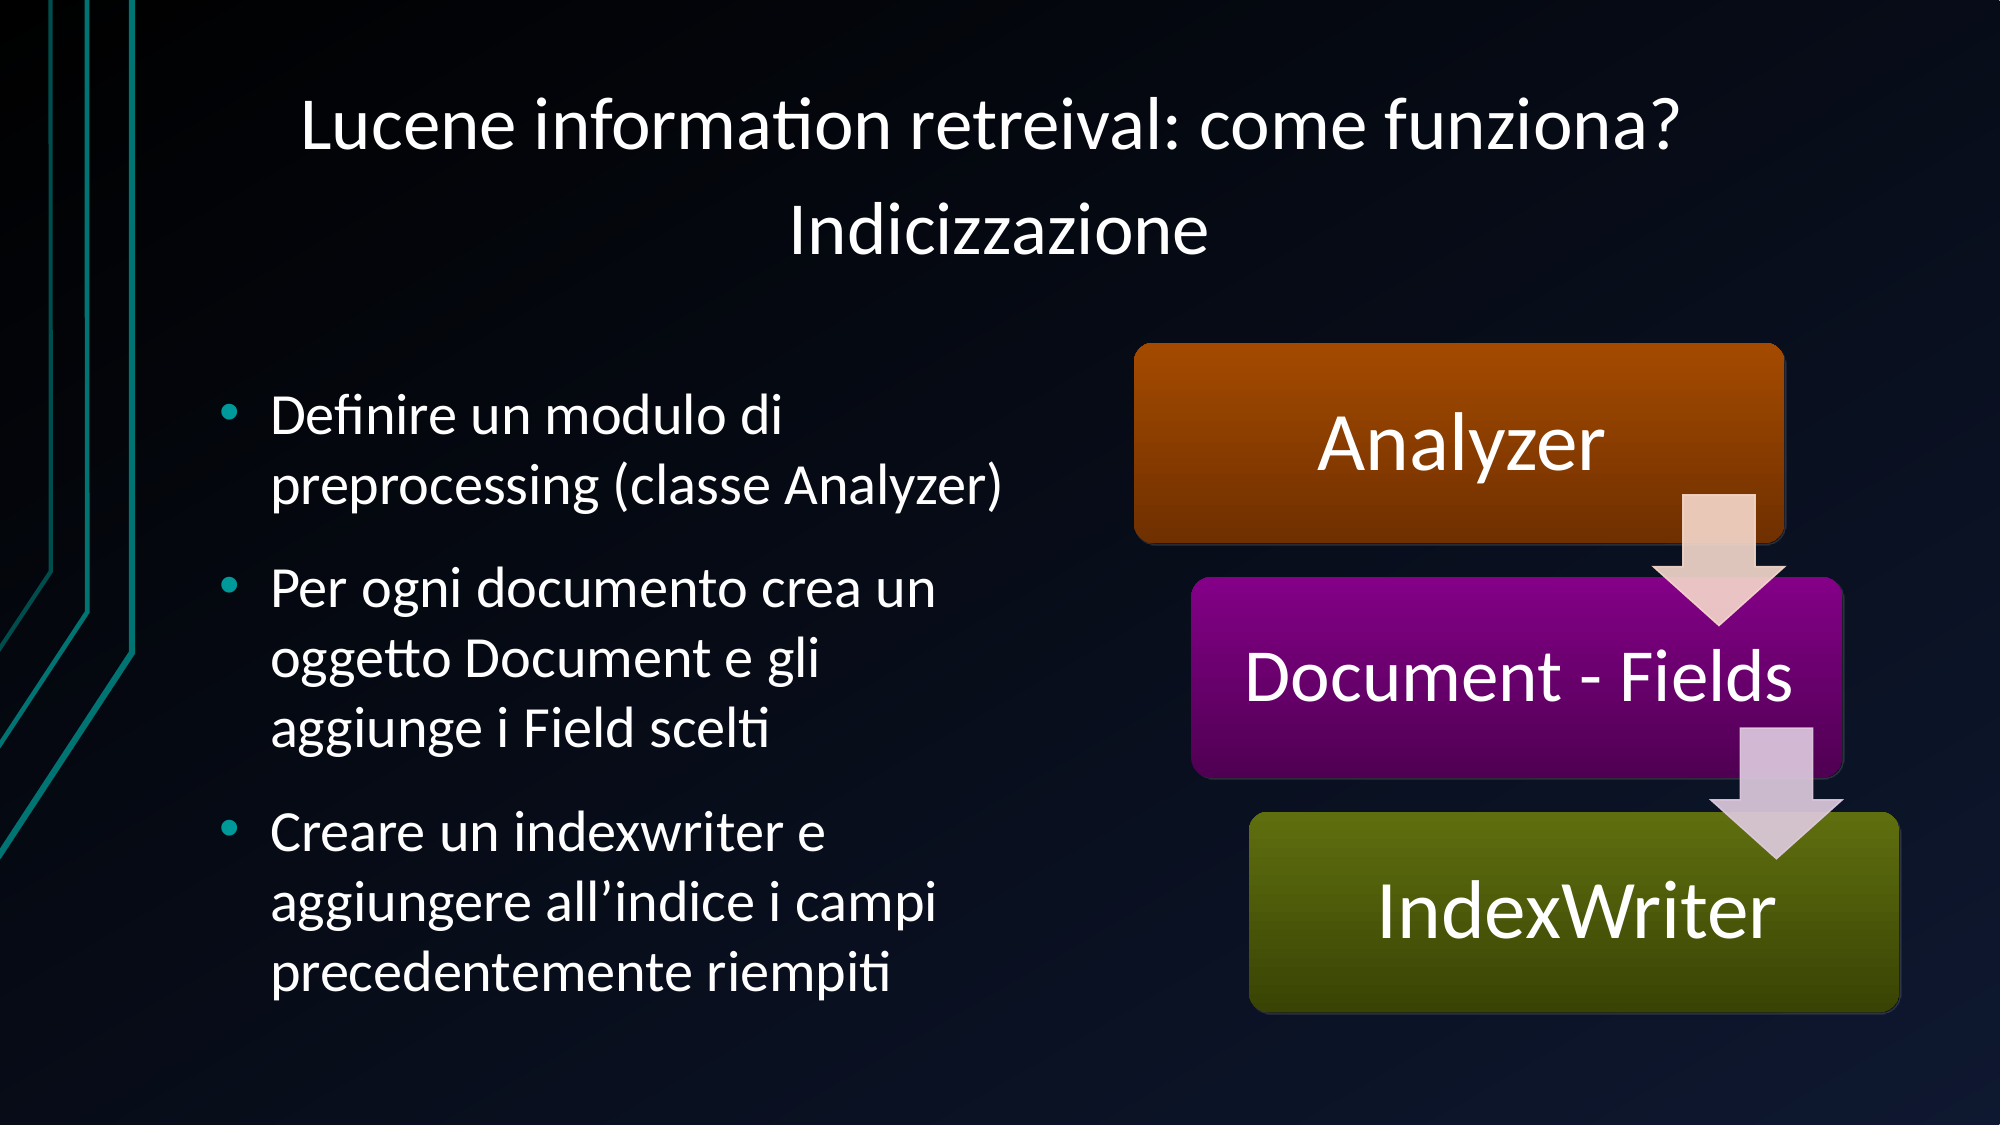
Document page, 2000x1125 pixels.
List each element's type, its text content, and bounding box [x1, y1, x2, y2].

text_box IndexWriter [1248, 811, 1900, 1013]
list Definire un modulo di preprocessing (classe Analyzer) Per ogni documento crea un oggetto Document e gli aggiunge i Field scelti Creare un indexwriter e aggiungere all’indice i campi precedentemente riempiti [199, 366, 1033, 1064]
title Lucene information retreival: come funziona? [0, 35, 1985, 166]
text_box Analyzer [1133, 342, 1785, 544]
text_box [1653, 494, 1785, 626]
title Indicizzazione [0, 166, 2000, 280]
text_box [1710, 728, 1843, 859]
text_box Document - Fields [1191, 577, 1843, 778]
